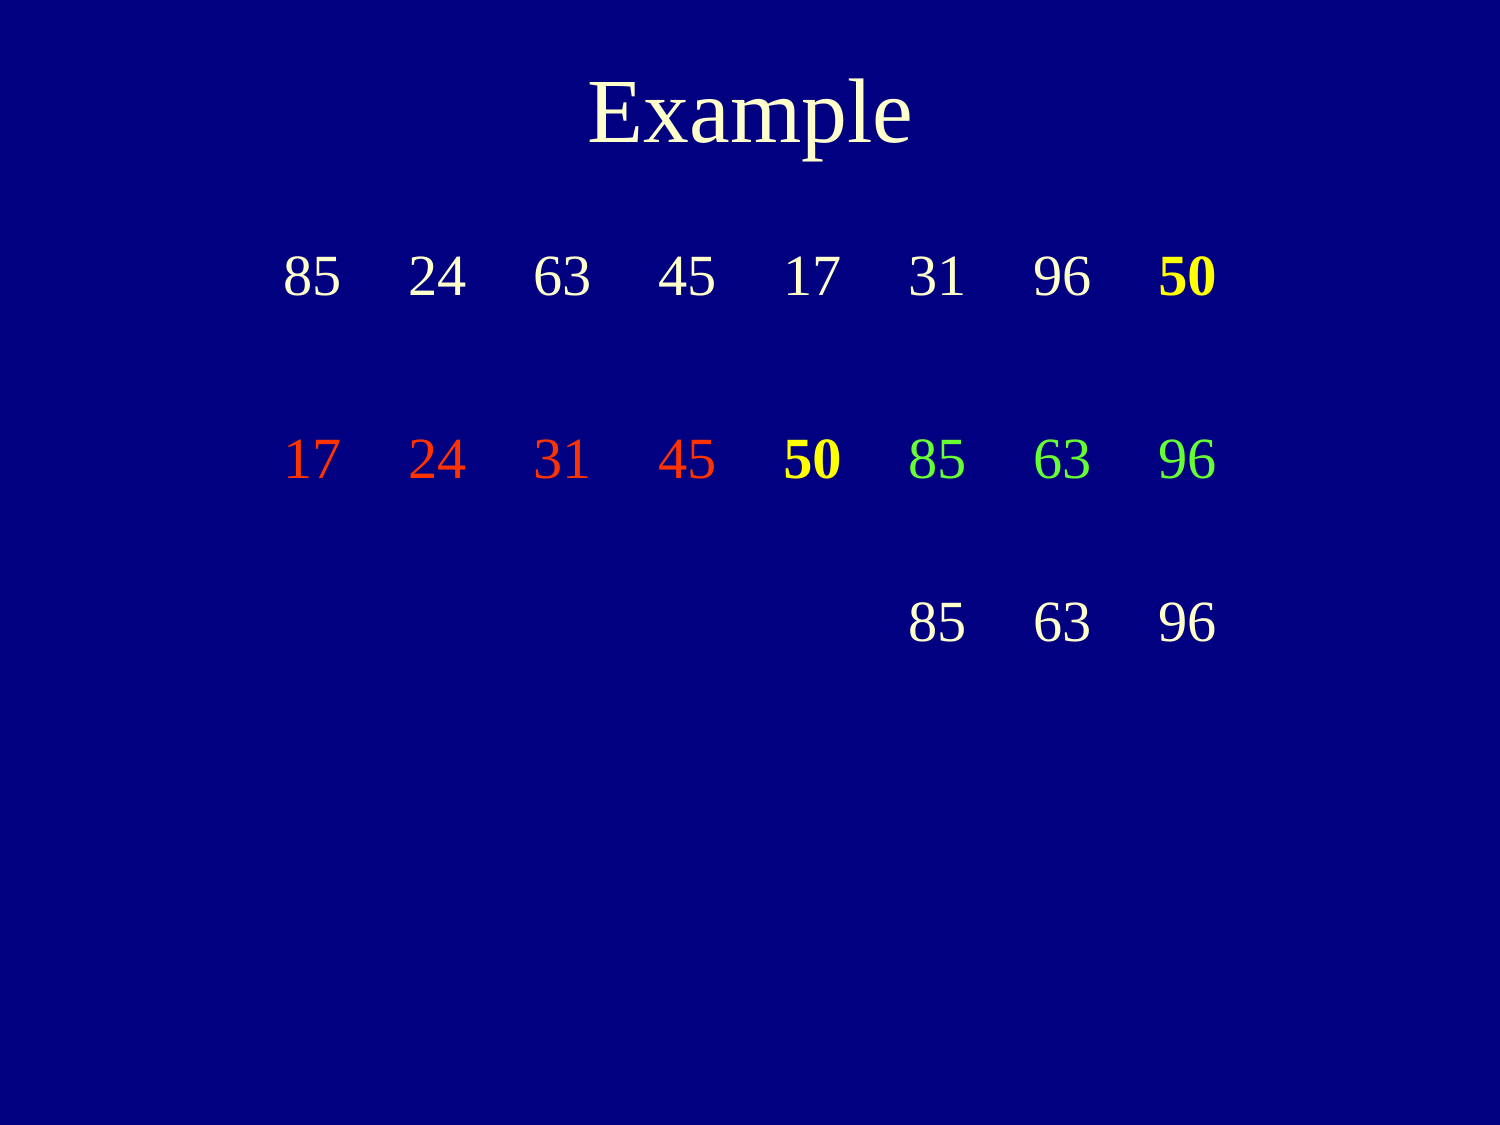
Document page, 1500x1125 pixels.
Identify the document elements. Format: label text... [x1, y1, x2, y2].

table_header 45 [625, 229, 750, 325]
table_header 85 [875, 575, 1000, 675]
table_header 24 [375, 229, 500, 325]
table_header 31 [500, 413, 625, 512]
table_header 50 [750, 413, 875, 512]
title Example [22, 43, 1480, 169]
table_header 96 [1000, 229, 1125, 325]
table_header 96 [1125, 413, 1250, 512]
table_header 63 [1000, 575, 1125, 675]
table_header 17 [750, 229, 875, 325]
table_header 17 [250, 413, 375, 512]
table_header 85 [875, 413, 1000, 512]
table_header 24 [375, 413, 500, 512]
table_header 45 [625, 413, 750, 512]
table_header 96 [1125, 575, 1250, 675]
table_header 50 [1125, 229, 1250, 325]
table_header 63 [1000, 413, 1125, 512]
table_header 63 [500, 229, 625, 325]
table_header 31 [875, 229, 1000, 325]
table_header 85 [250, 229, 375, 325]
